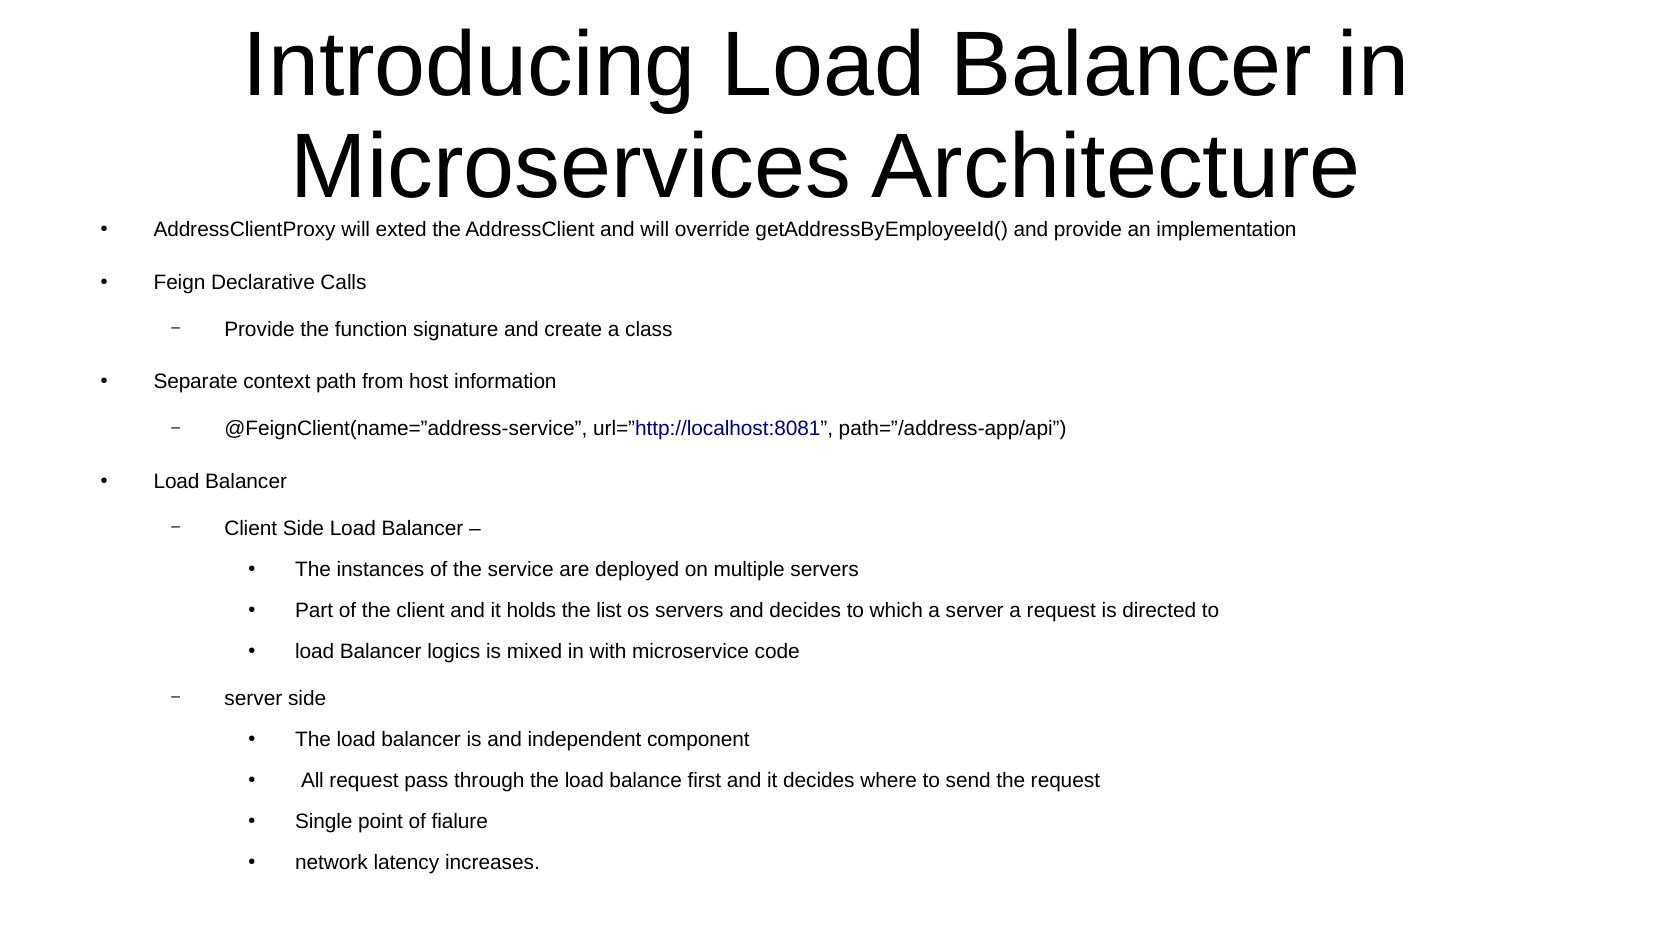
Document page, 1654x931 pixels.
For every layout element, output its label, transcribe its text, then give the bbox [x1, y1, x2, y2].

title Introducing Load Balancer in Microservices Architecture [82, 12, 1571, 217]
list AddressClientProxy will exted the AddressClient and will override getAddressByEmployeeId() and provide an implementation Feign Declarative Calls Provide the function signature and create a class Separate context path from host information @FeignClient(name=”address-service”, url=”http://localhost:8081”, path=”/address-app/api”) Load Balancer Client Side Load Balancer – The instances of the service are deployed on multiple servers Part of the client and it holds the list os servers and decides to which a server a request is directed to load Balancer logics is mixed in with microservice code server side The load balancer is and independent component All request pass through the load balance first and it decides where to send the request Single point of fialure network latency increases. [82, 217, 1571, 916]
